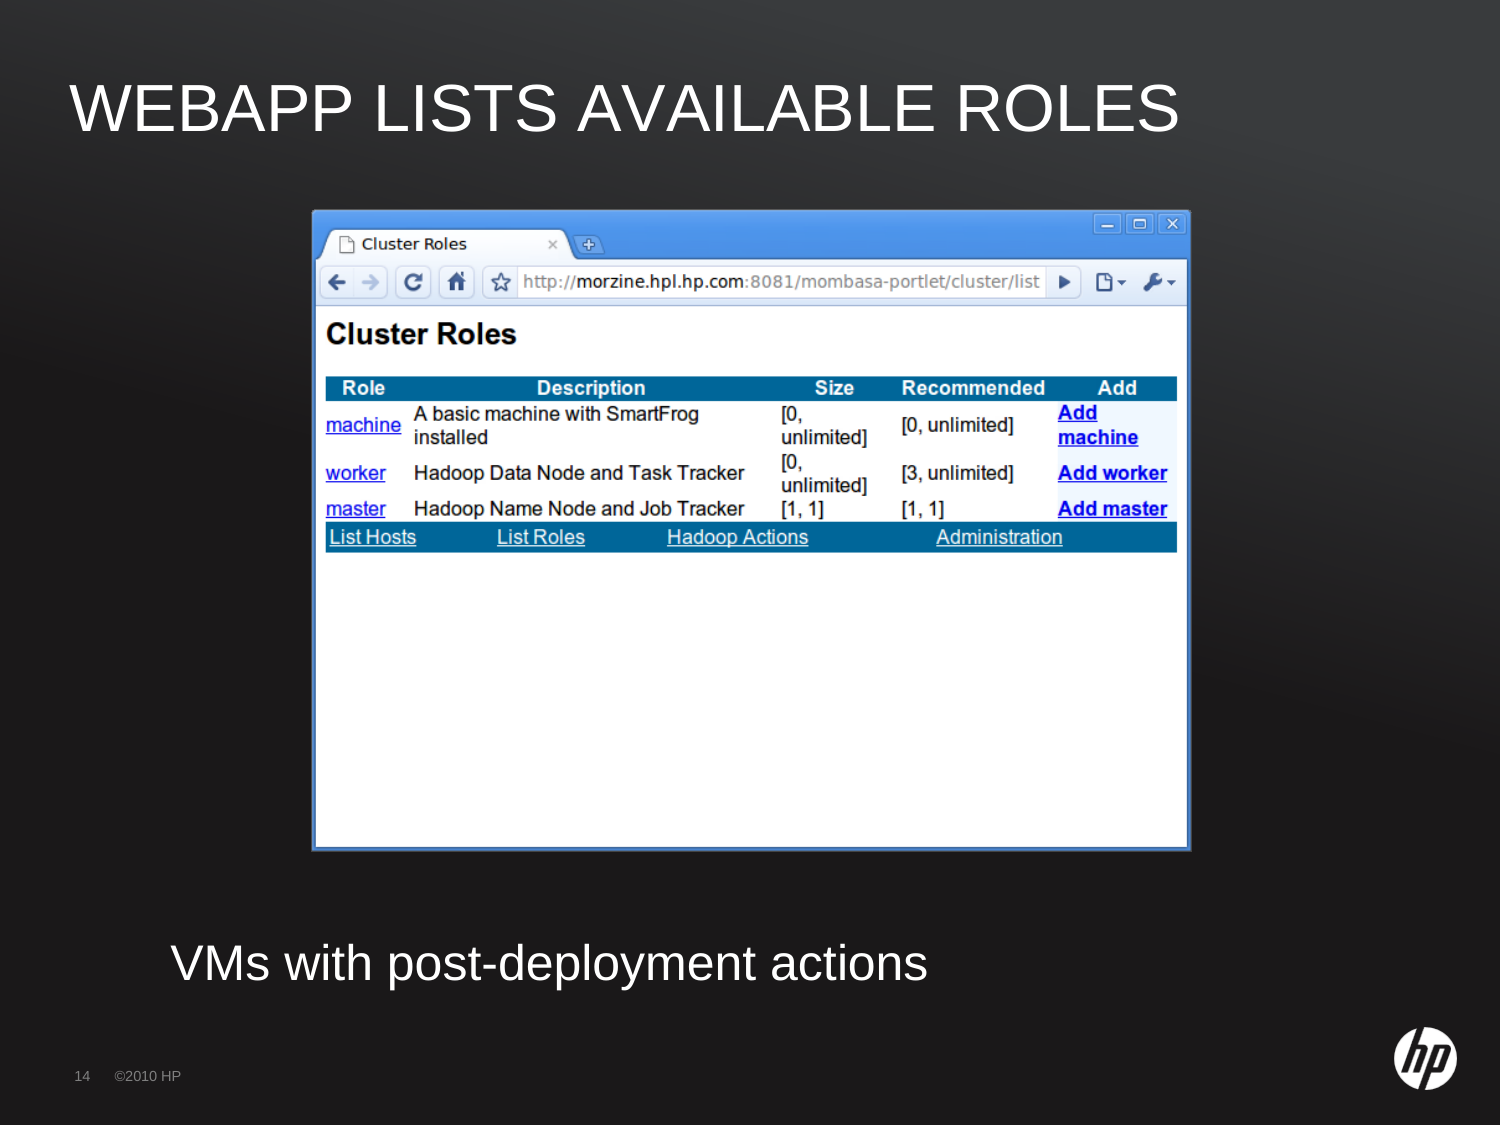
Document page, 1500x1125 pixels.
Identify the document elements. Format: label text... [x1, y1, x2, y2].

picture [0, 0, 1500, 1125]
text_box WEBAPP LISTS AVAILABLE ROLES [54, 68, 1429, 213]
text_box VMs with post-deployment actions [155, 923, 1426, 998]
